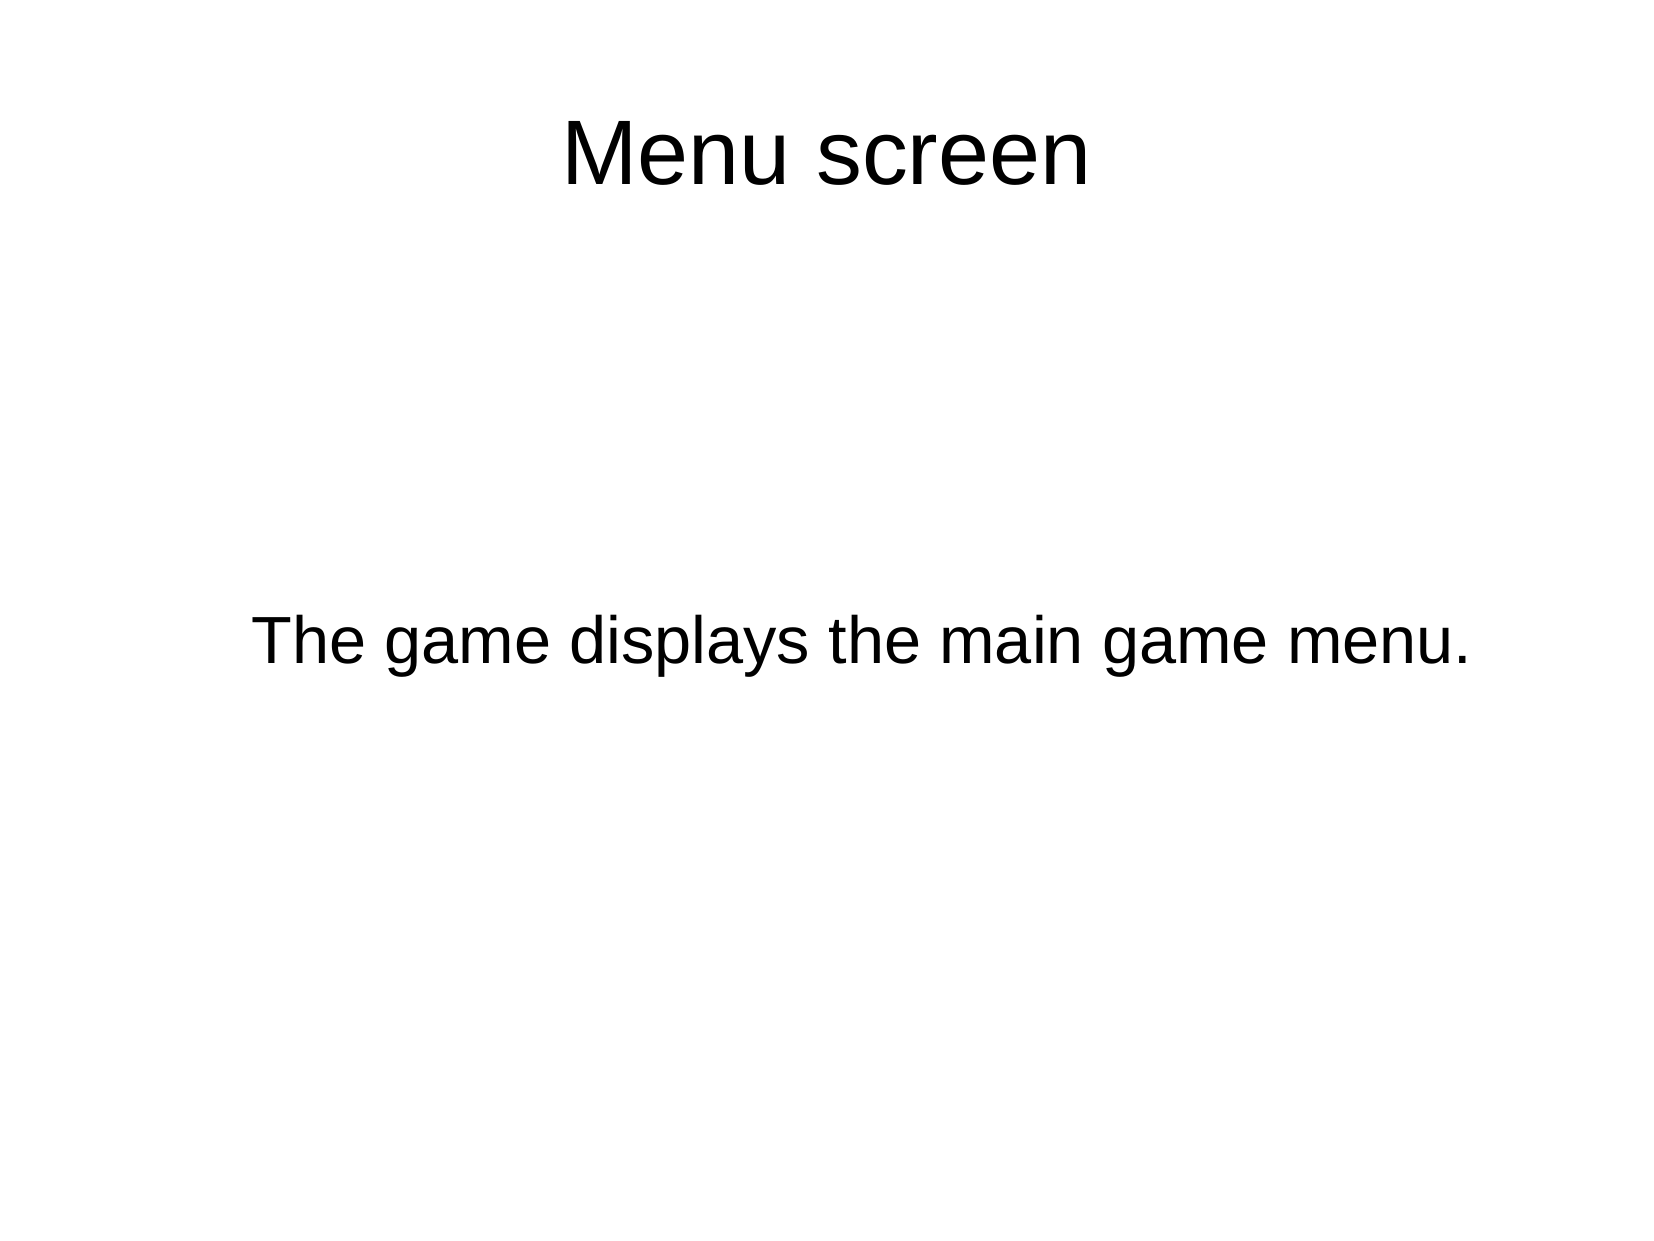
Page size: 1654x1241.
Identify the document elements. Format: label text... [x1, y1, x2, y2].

list The game displays the main game menu. [82, 290, 1571, 1109]
title Menu screen [82, 49, 1571, 257]
